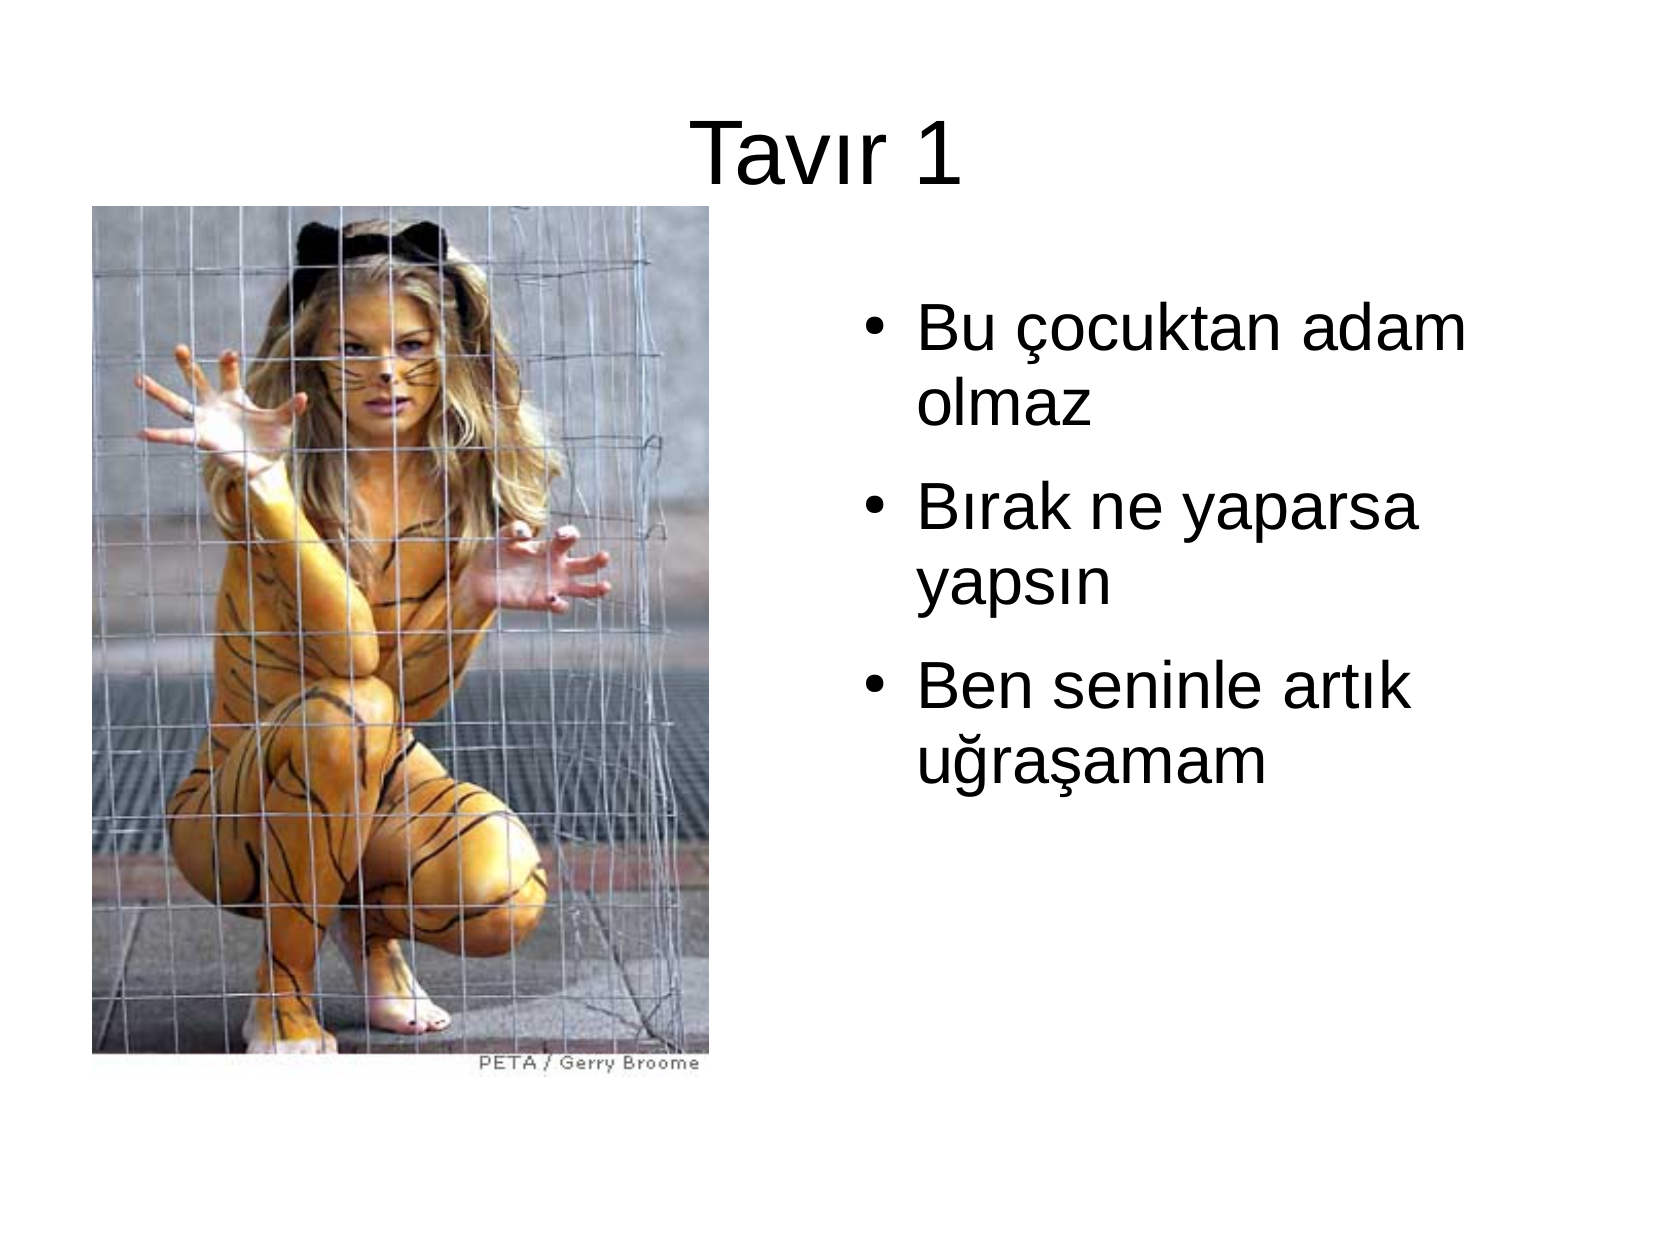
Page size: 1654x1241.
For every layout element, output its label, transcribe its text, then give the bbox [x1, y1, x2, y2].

list Bu çocuktan adam olmaz Bırak ne yaparsa yapsın Ben seninle artık uğraşamam [845, 290, 1572, 1109]
title Tavır 1 [82, 56, 1571, 250]
picture [82, 206, 809, 1109]
